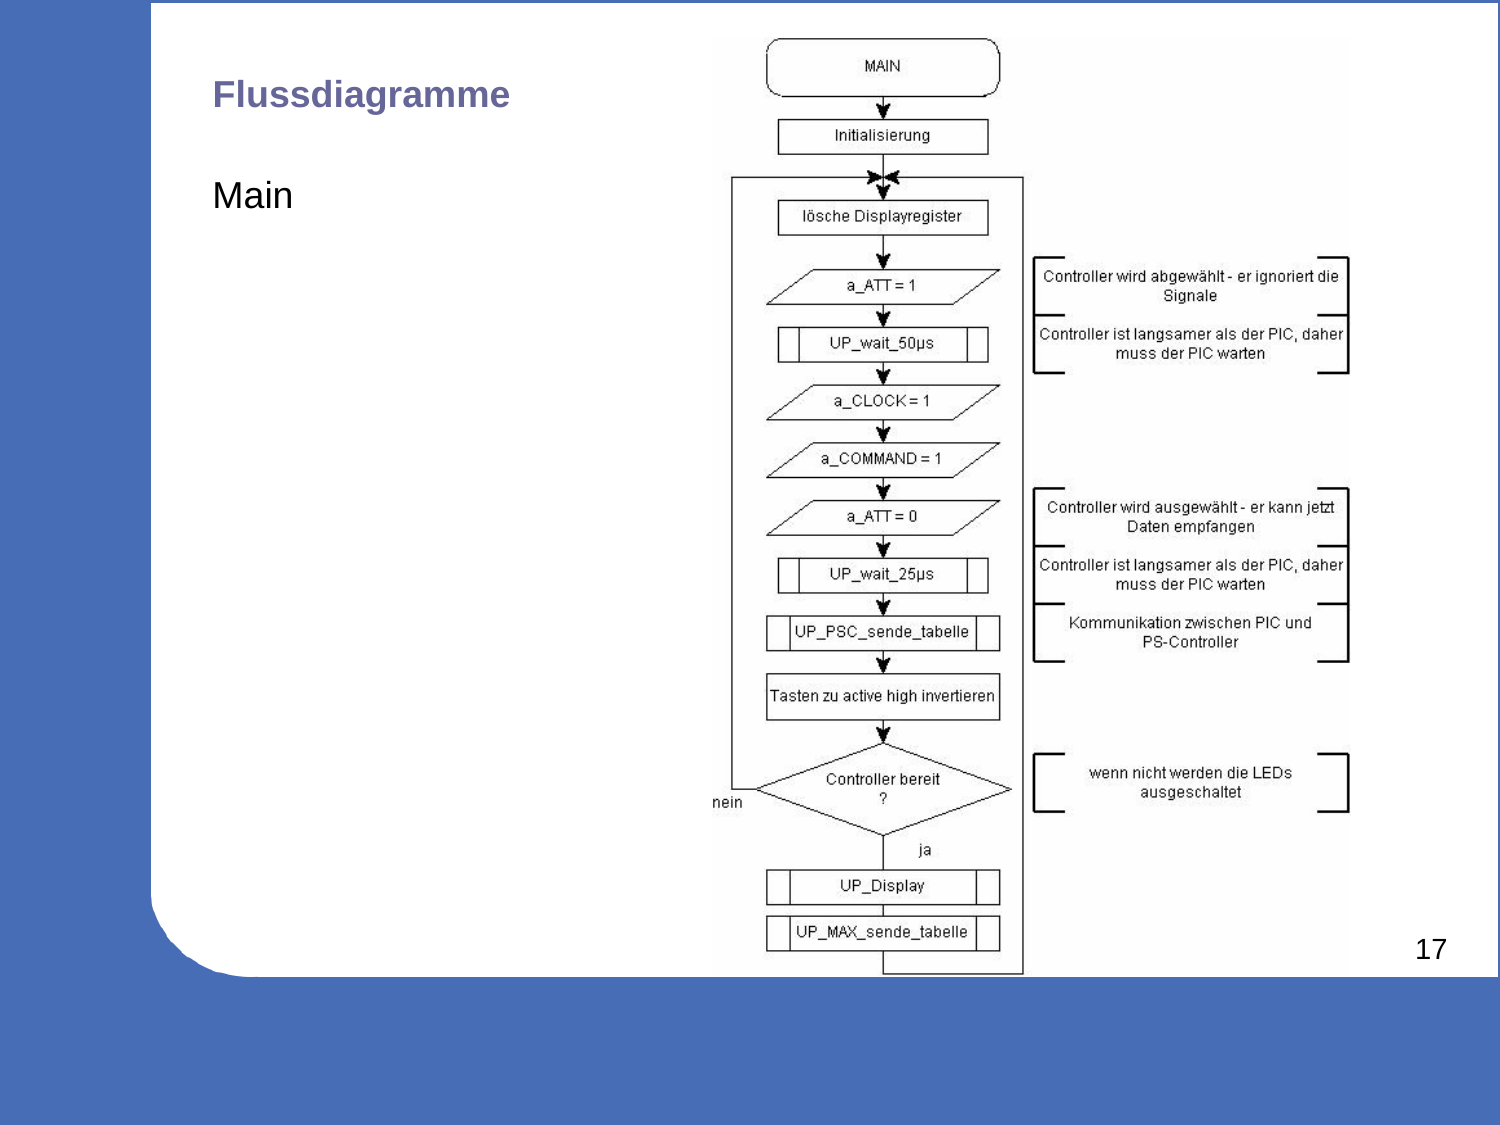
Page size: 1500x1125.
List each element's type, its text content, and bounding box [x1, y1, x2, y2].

title Flussdiagramme [212, 32, 1447, 156]
list Main [212, 174, 376, 911]
picture [0, 0, 1500, 1125]
